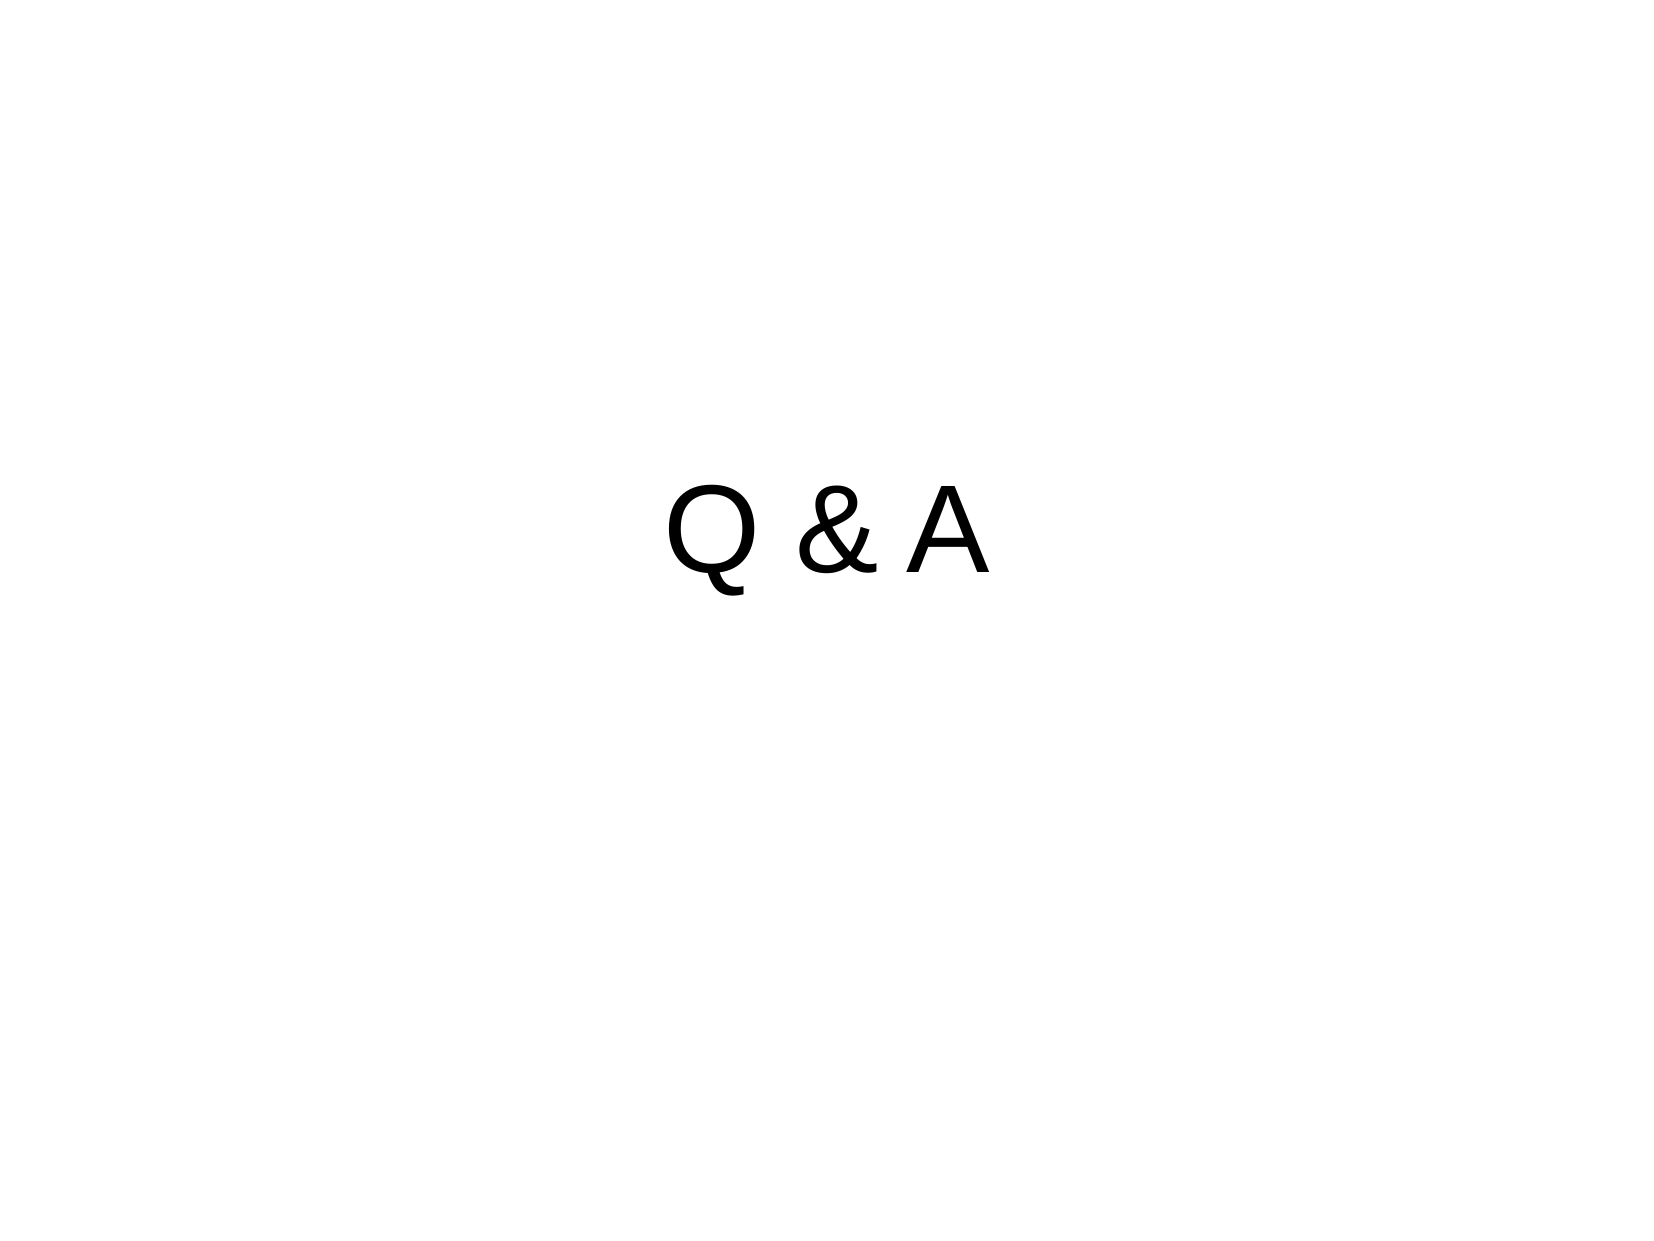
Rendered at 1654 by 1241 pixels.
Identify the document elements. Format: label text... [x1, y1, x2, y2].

subtitle Q & A [82, 49, 1571, 1010]
